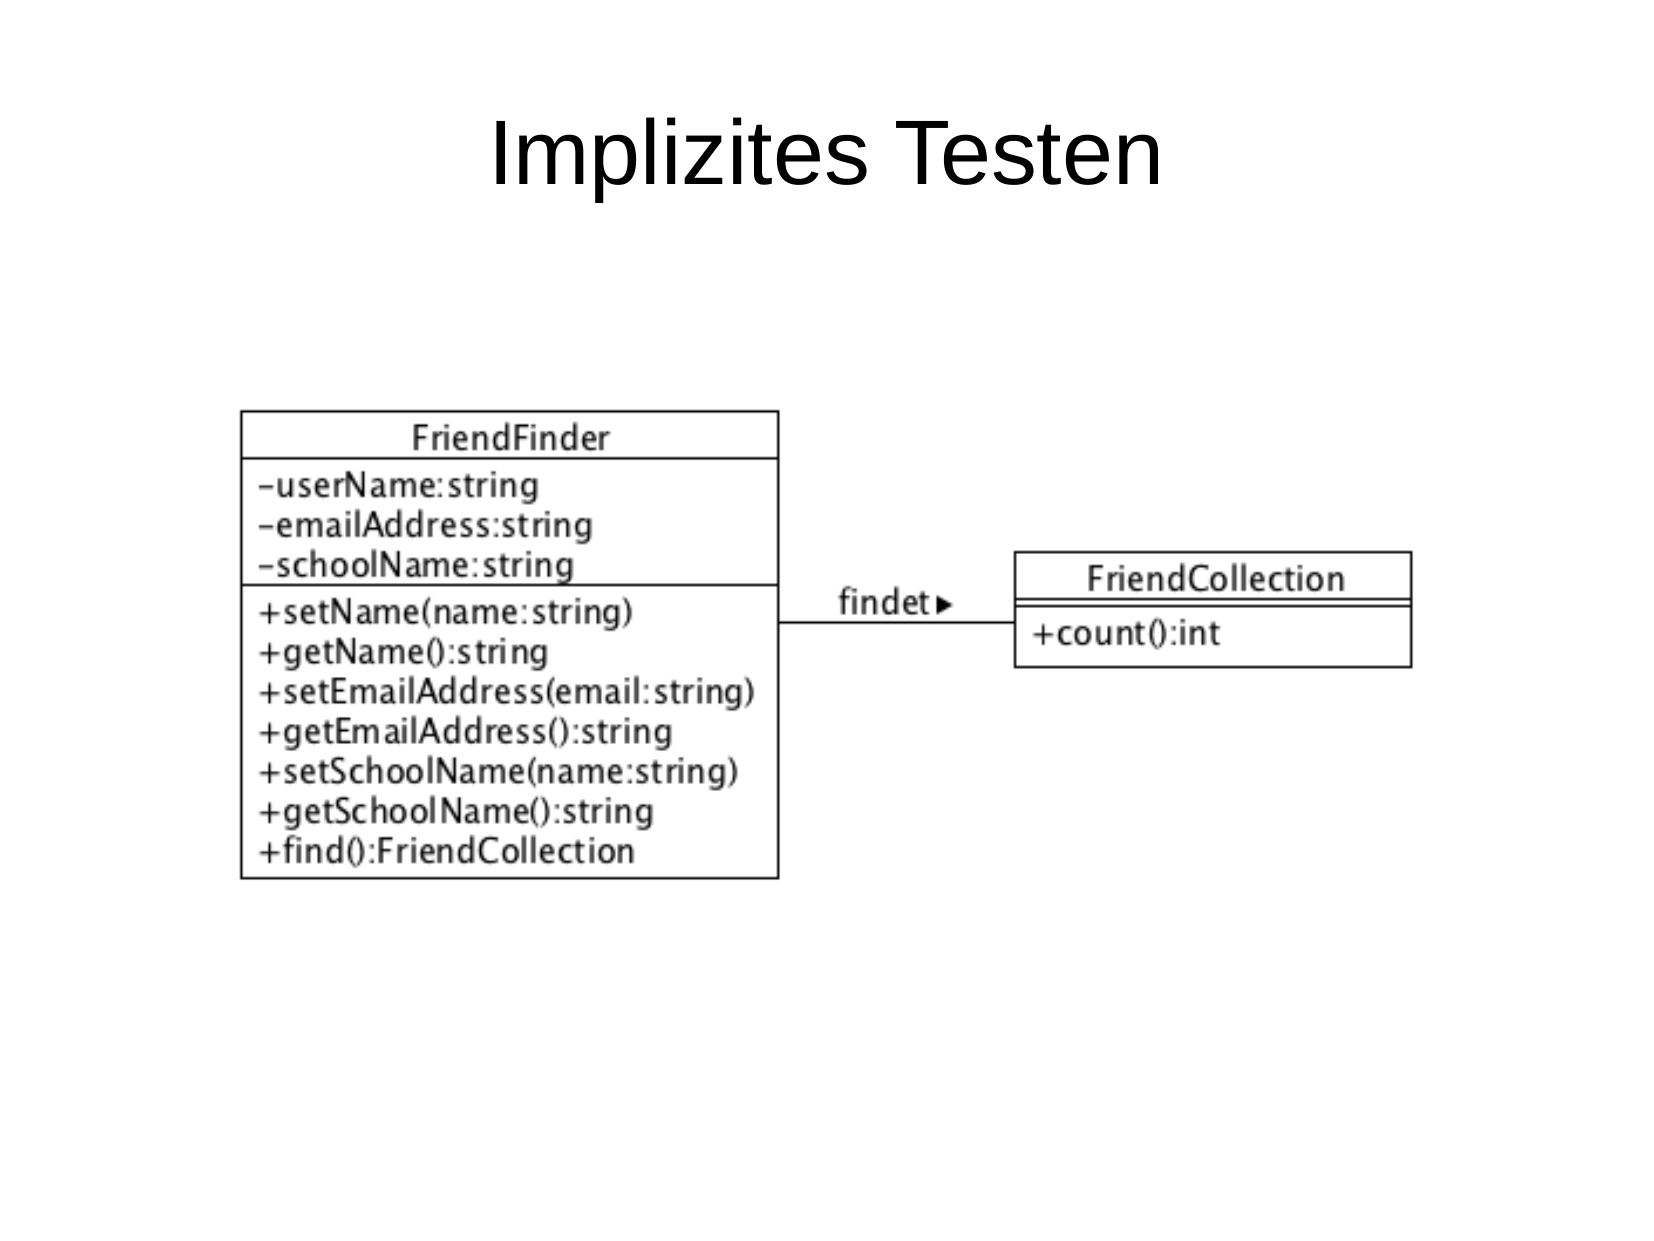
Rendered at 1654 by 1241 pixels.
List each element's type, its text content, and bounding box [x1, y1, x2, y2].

title Implizites Testen [82, 49, 1571, 257]
picture [194, 364, 1460, 927]
